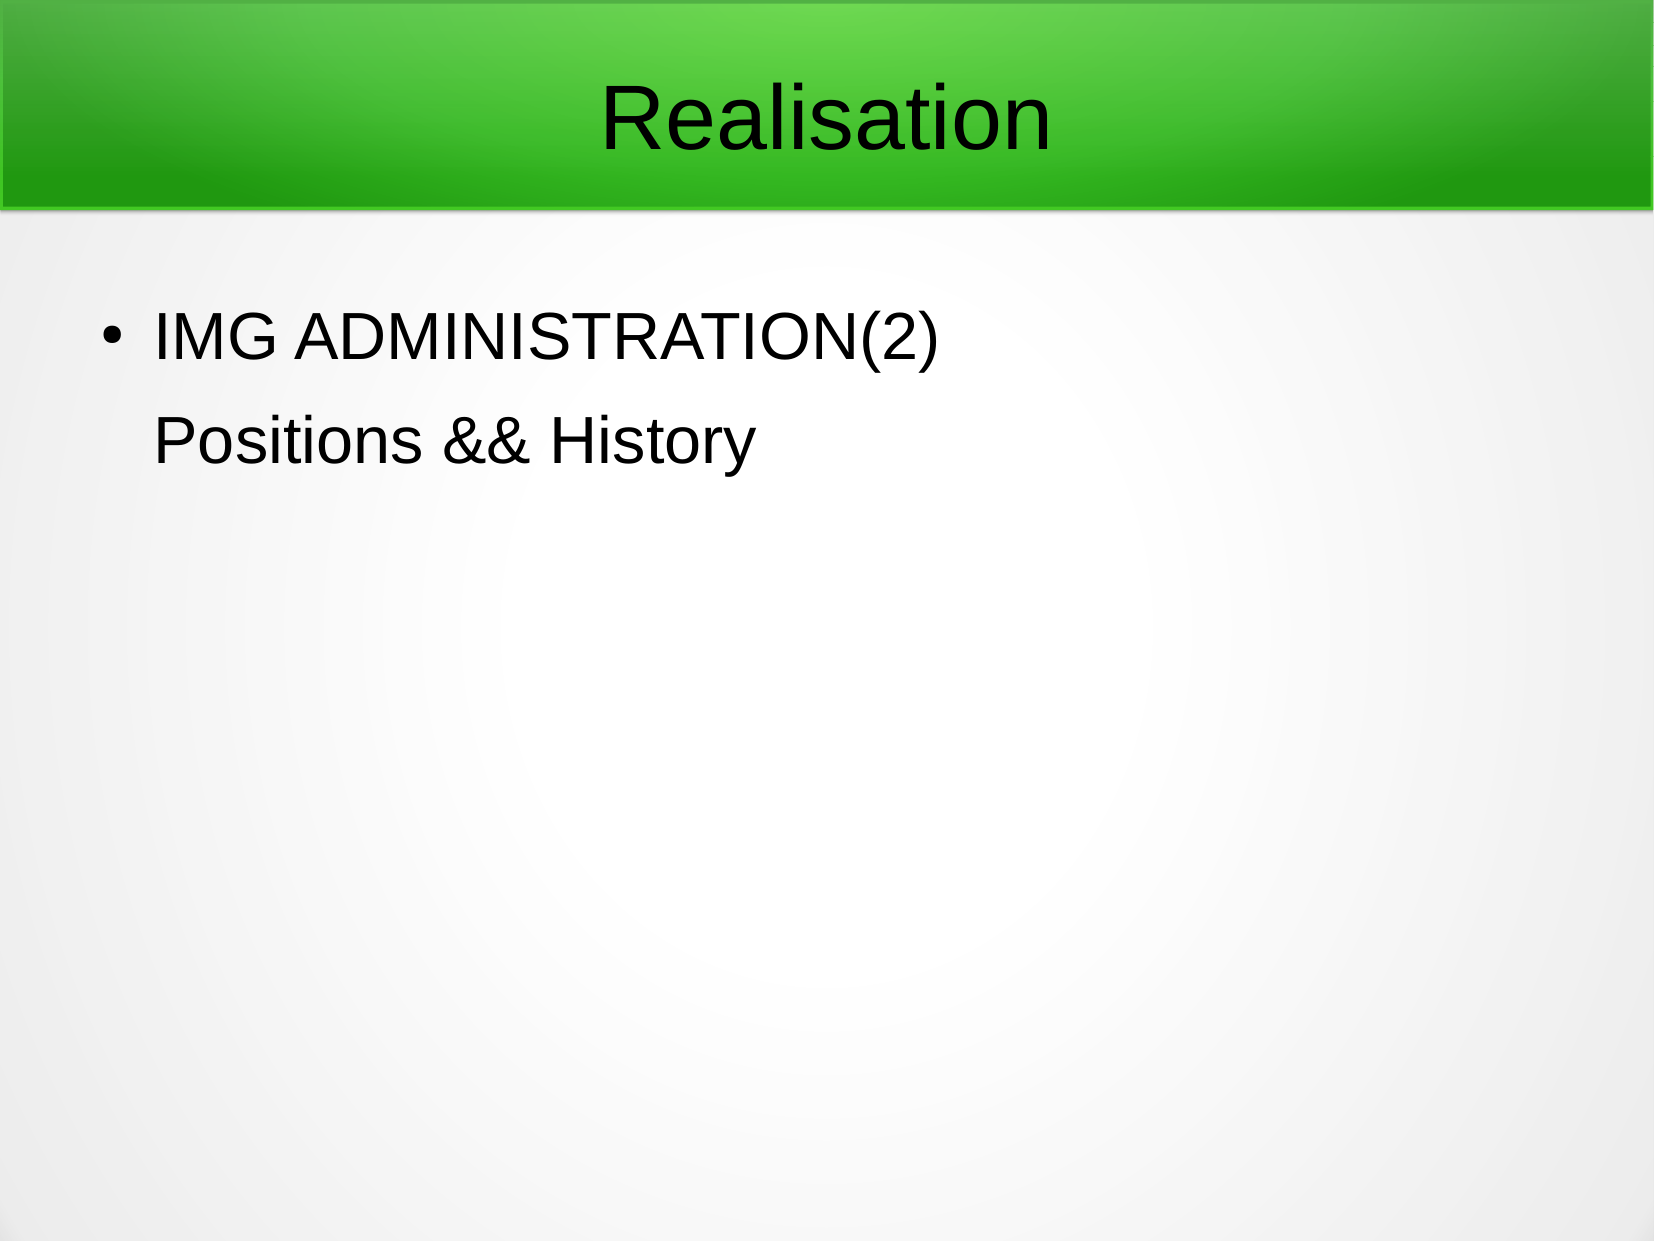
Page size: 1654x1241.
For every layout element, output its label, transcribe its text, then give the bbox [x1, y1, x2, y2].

list IMG ADMINISTRATION(2) Positions && History [82, 299, 1571, 1019]
title Realisation [82, 47, 1571, 189]
